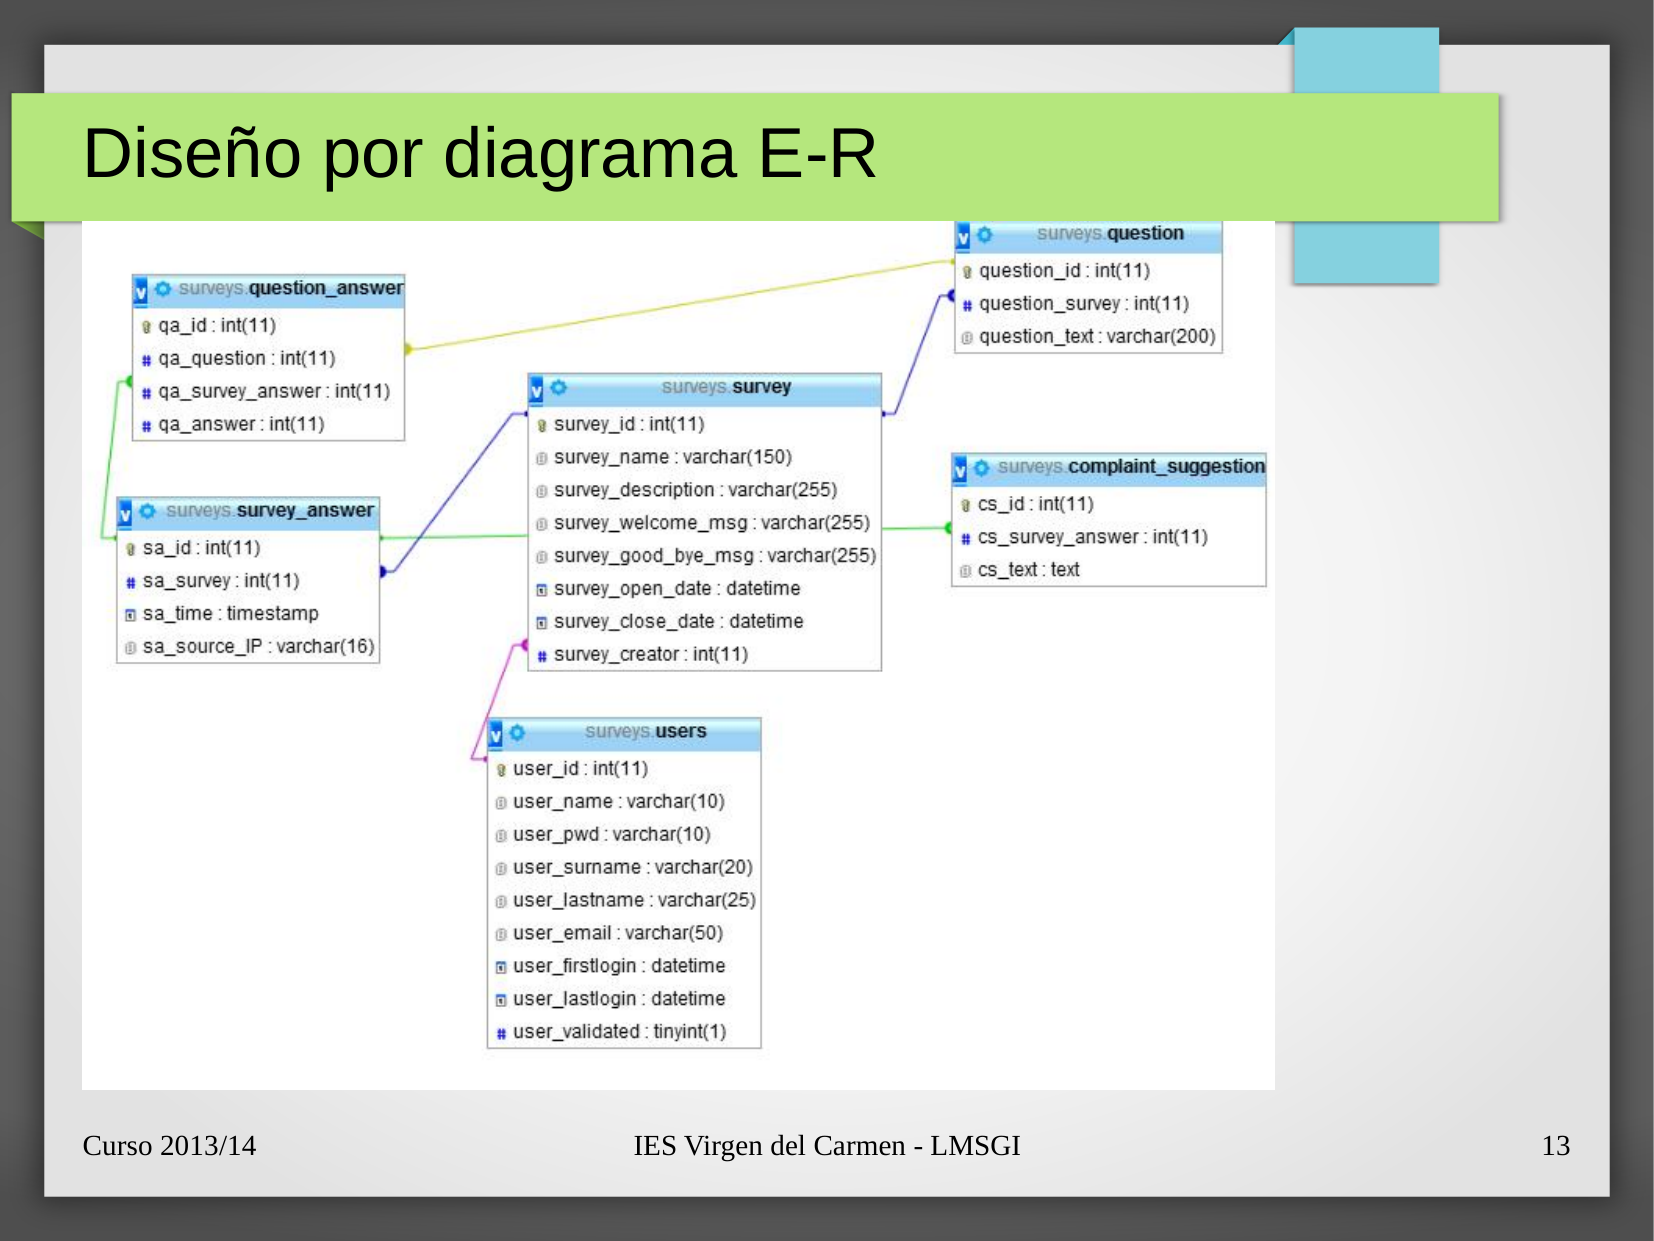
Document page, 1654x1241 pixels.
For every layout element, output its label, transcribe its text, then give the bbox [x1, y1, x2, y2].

picture [0, 0, 1654, 1241]
title Diseño por diagrama E-R [82, 49, 1571, 257]
